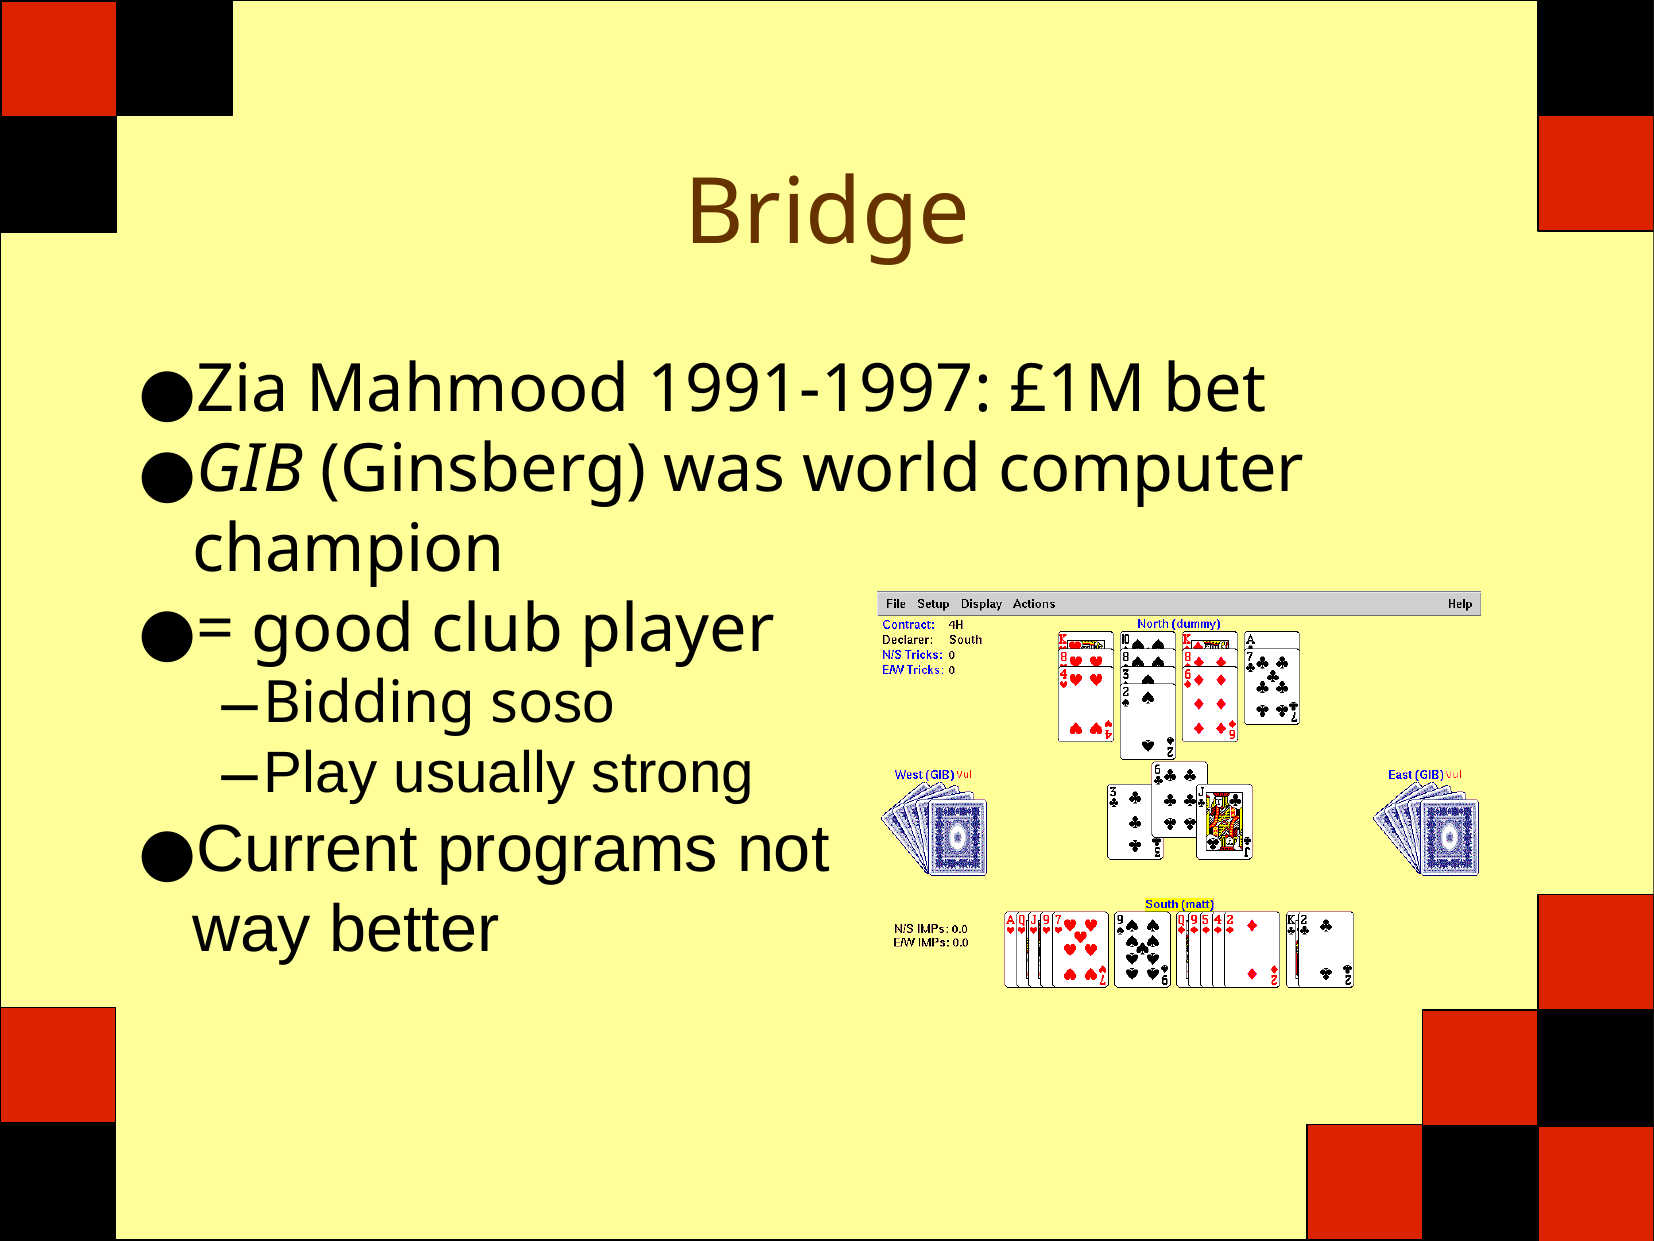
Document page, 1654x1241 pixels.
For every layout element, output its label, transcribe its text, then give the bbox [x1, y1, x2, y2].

picture [877, 591, 1481, 989]
text_box Zia Mahmood 1991-1997: £1M bet GIB (Ginsberg) was world computer champion = good club player Bidding so­so Play usually strong Current programs not way better [121, 344, 1534, 1126]
text_box Bridge [121, 102, 1534, 310]
